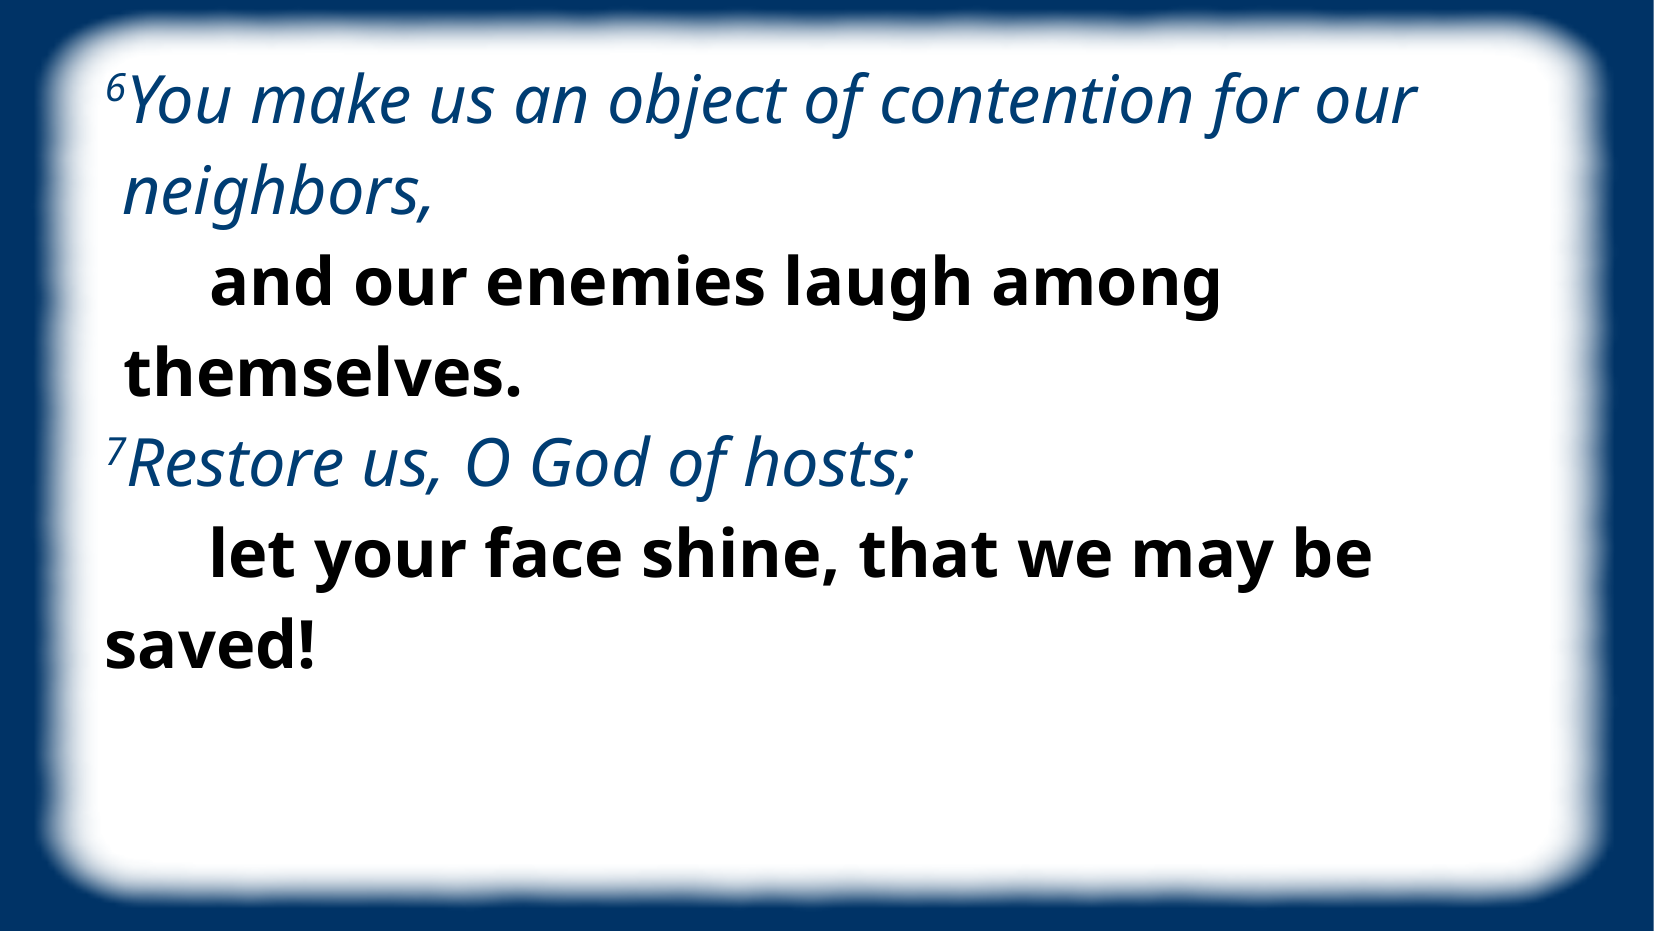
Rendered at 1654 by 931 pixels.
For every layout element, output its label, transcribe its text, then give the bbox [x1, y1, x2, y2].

text_box 6You make us an object of contention for our neighbors, and our enemies laugh among themselves. 7Restore us, O God of hosts; let your face shine, that we may be saved! [90, 45, 1576, 526]
picture [0, 0, 1654, 931]
